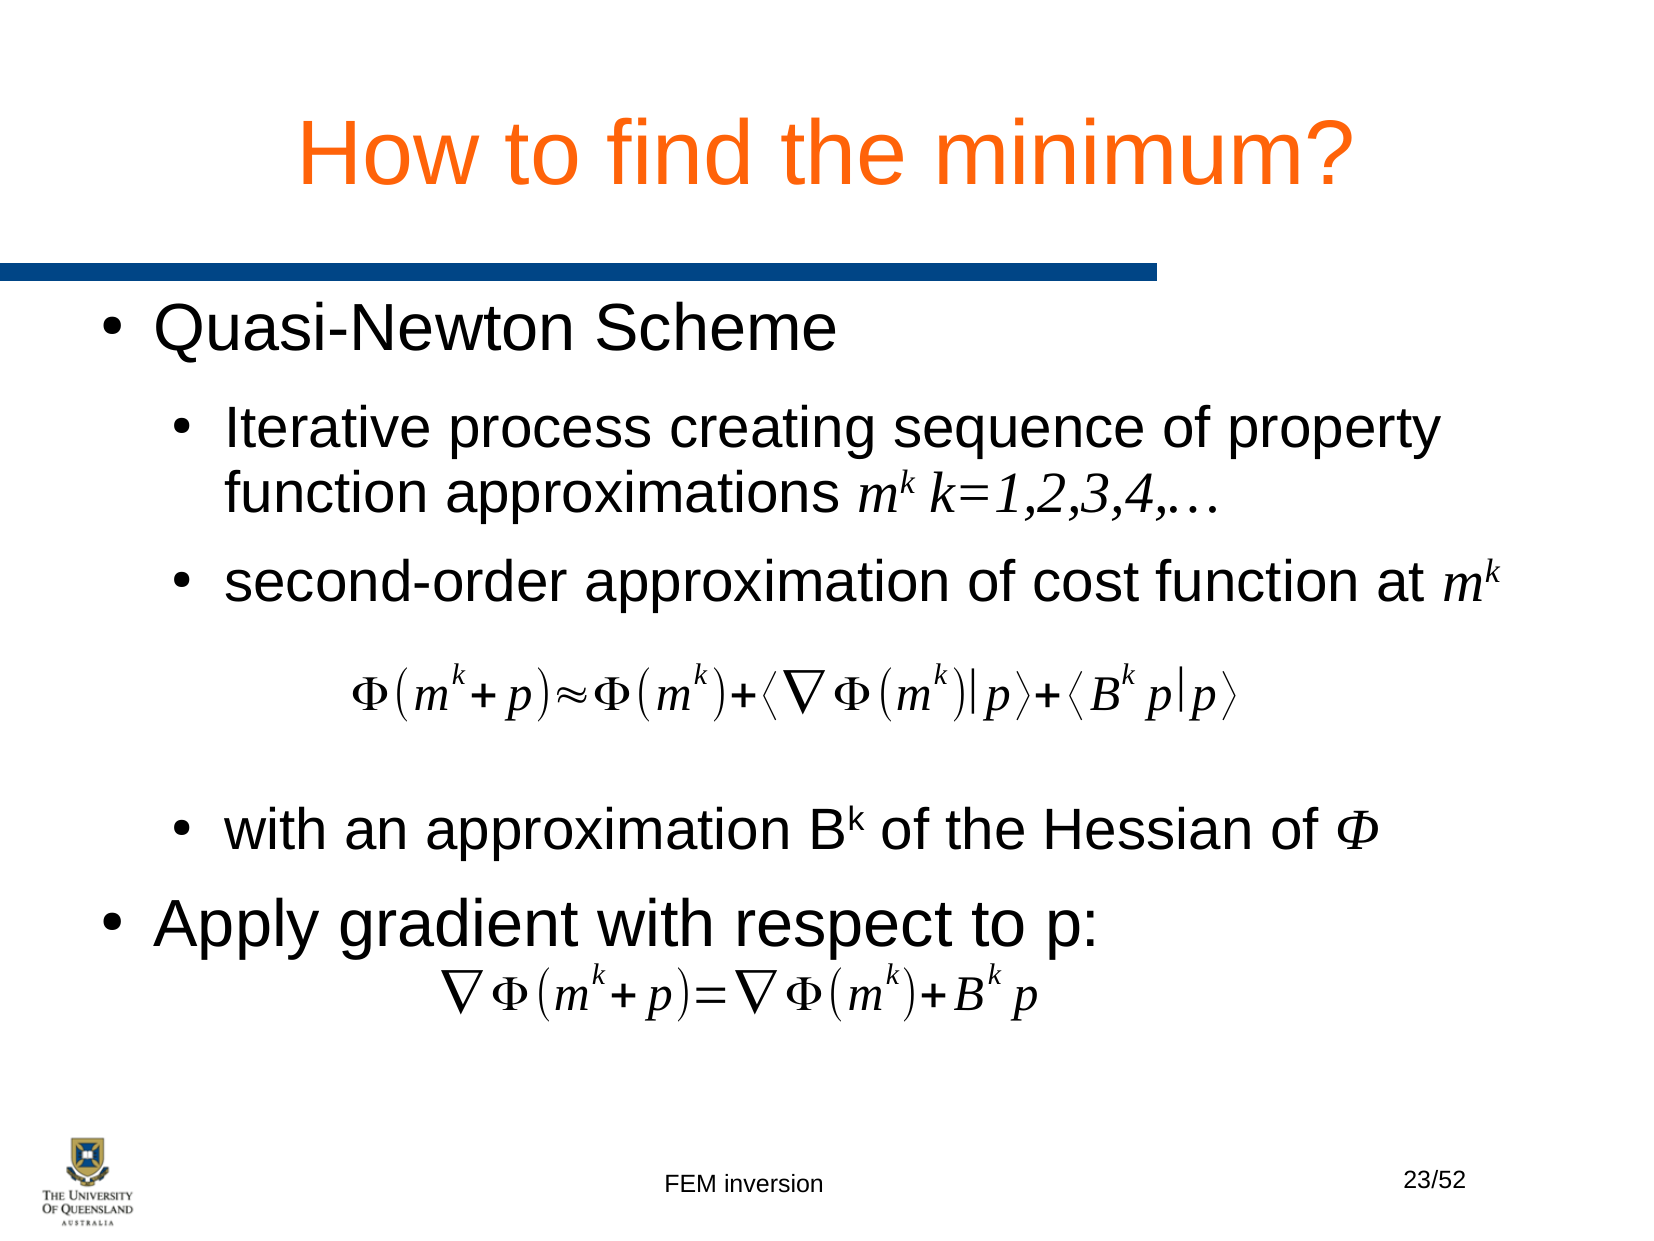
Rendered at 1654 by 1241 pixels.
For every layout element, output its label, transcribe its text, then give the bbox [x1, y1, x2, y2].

chart [433, 958, 1046, 1025]
title How to find the minimum? [82, 49, 1571, 257]
picture [35, 1133, 142, 1235]
list Quasi-Newton Scheme Iterative process creating sequence of property function approximations mk k=1,2,3,4,… second-order approximation of cost function at mk with an approximation Bk of the Hessian of Φ Apply gradient with respect to p: [82, 290, 1571, 1010]
chart [345, 658, 1246, 725]
